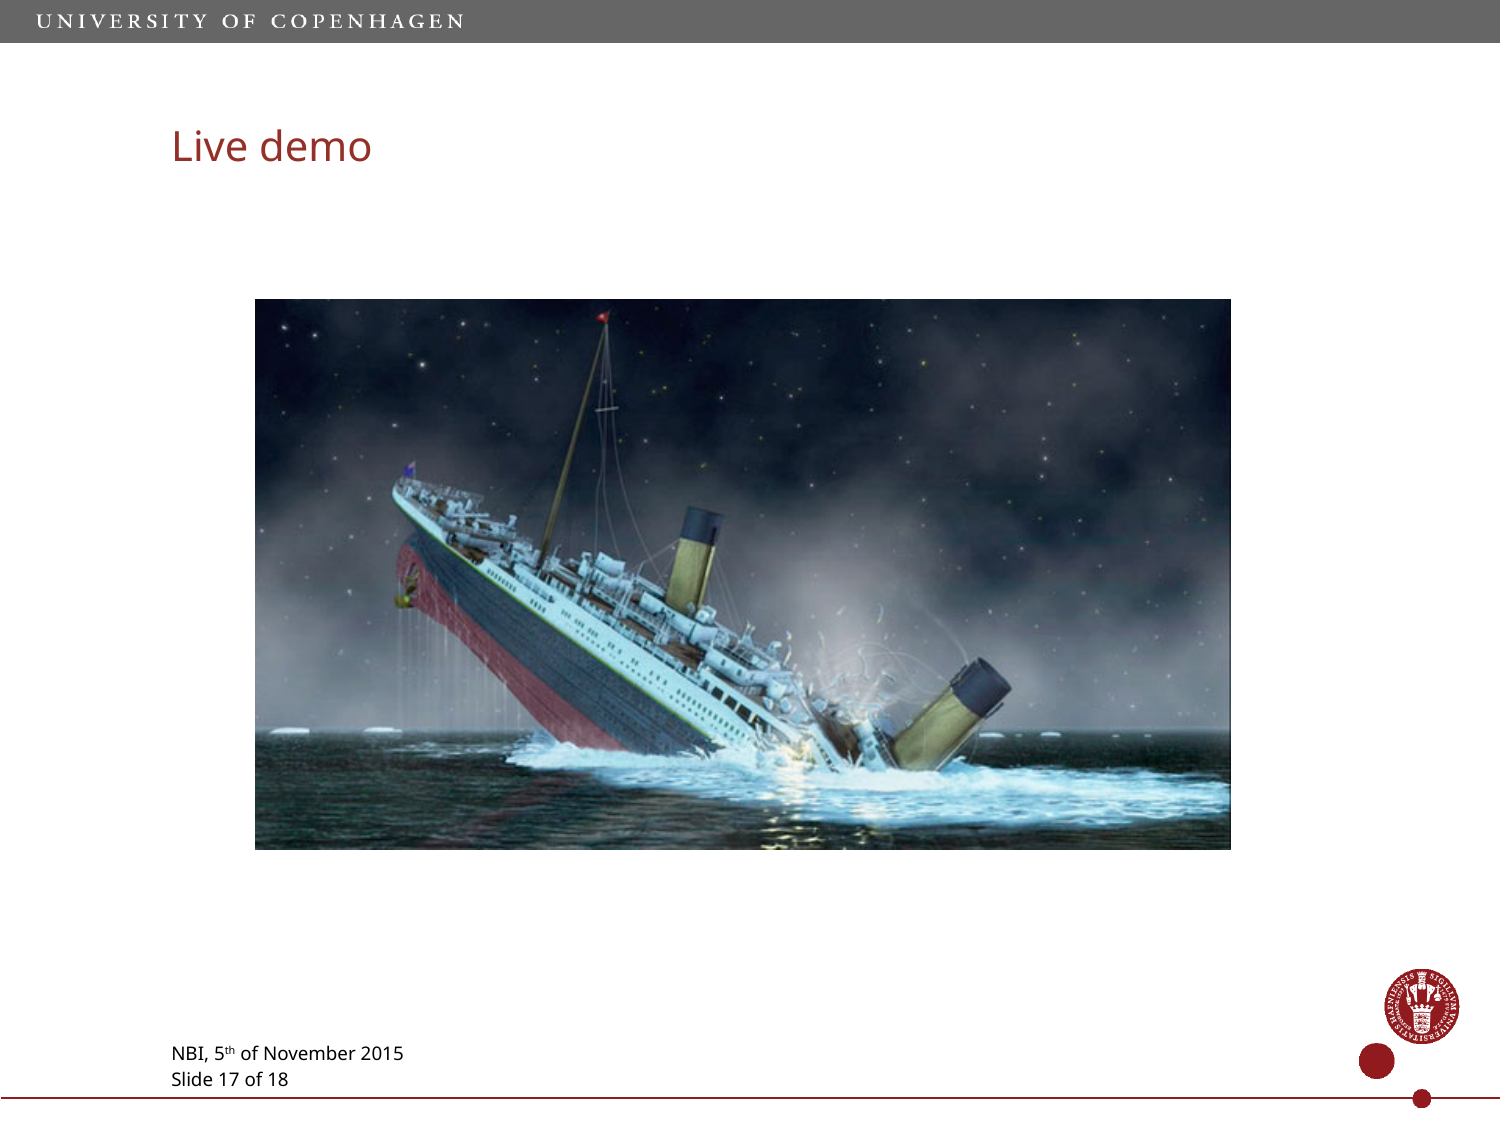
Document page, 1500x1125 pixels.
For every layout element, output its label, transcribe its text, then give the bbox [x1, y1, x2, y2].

title Live demo [171, 75, 1250, 171]
picture [0, 910, 1500, 1122]
slide_number Slide <number> of 18 [171, 1067, 522, 1092]
picture [255, 299, 1231, 850]
slide_number NBI, 5th of November 2015 [171, 1041, 1251, 1066]
